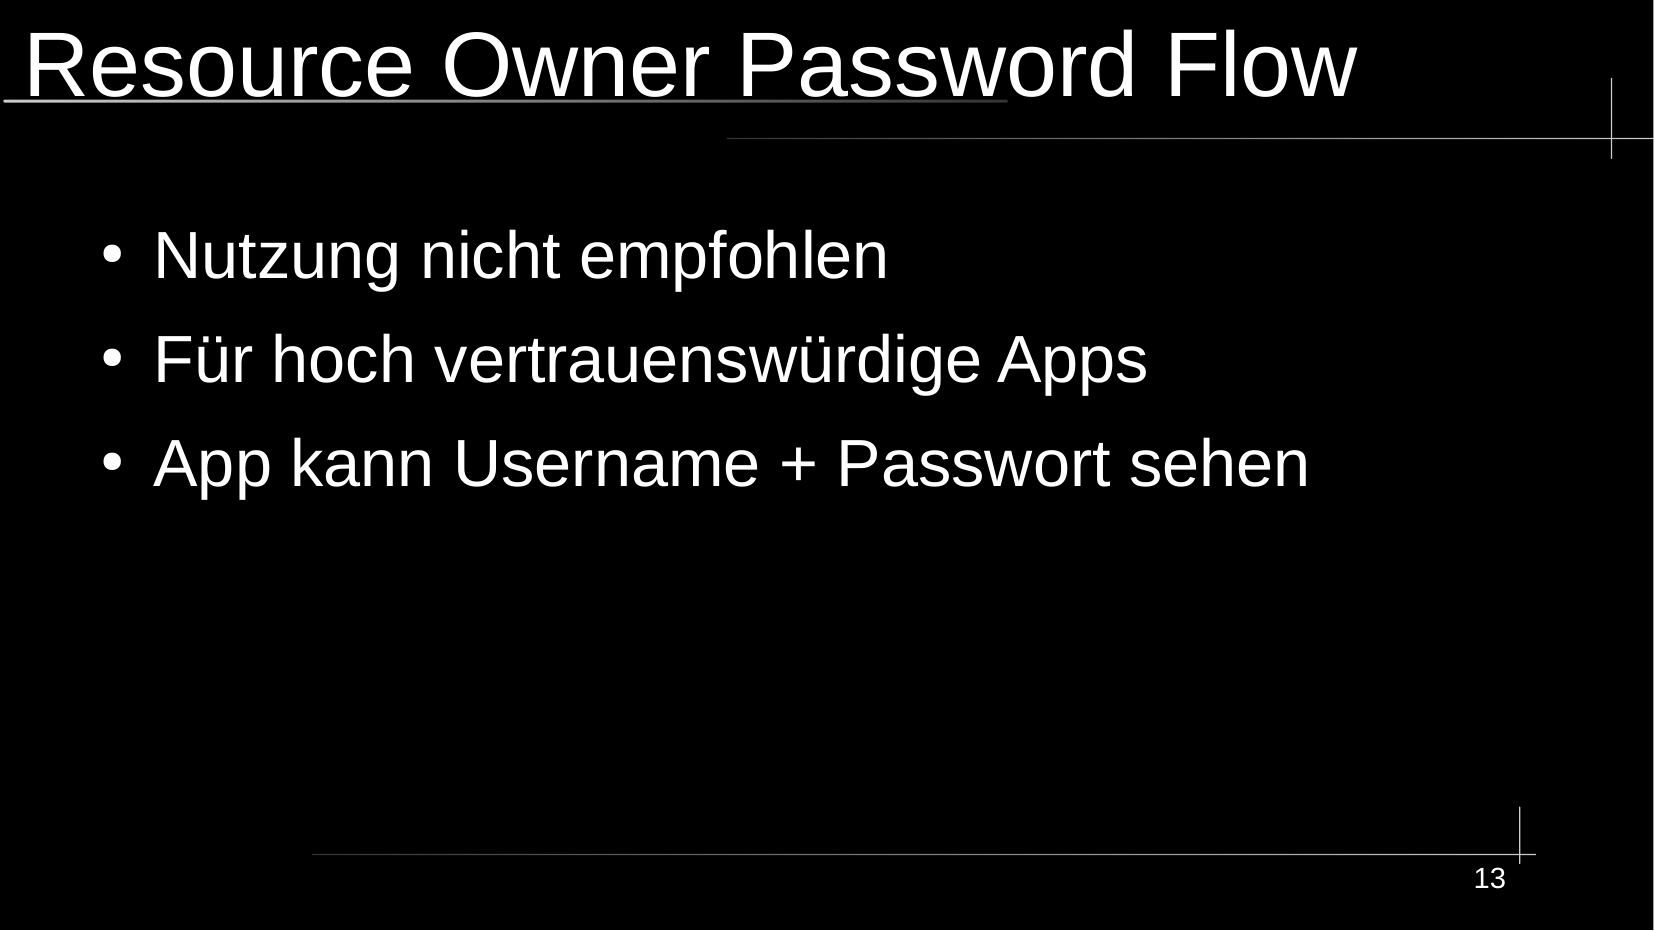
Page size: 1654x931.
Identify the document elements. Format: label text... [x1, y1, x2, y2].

list Nutzung nicht empfohlen Für hoch vertrauenswürdige Apps App kann Username + Passwort sehen [82, 217, 1571, 758]
title Resource Owner Password Flow [23, 11, 1589, 119]
